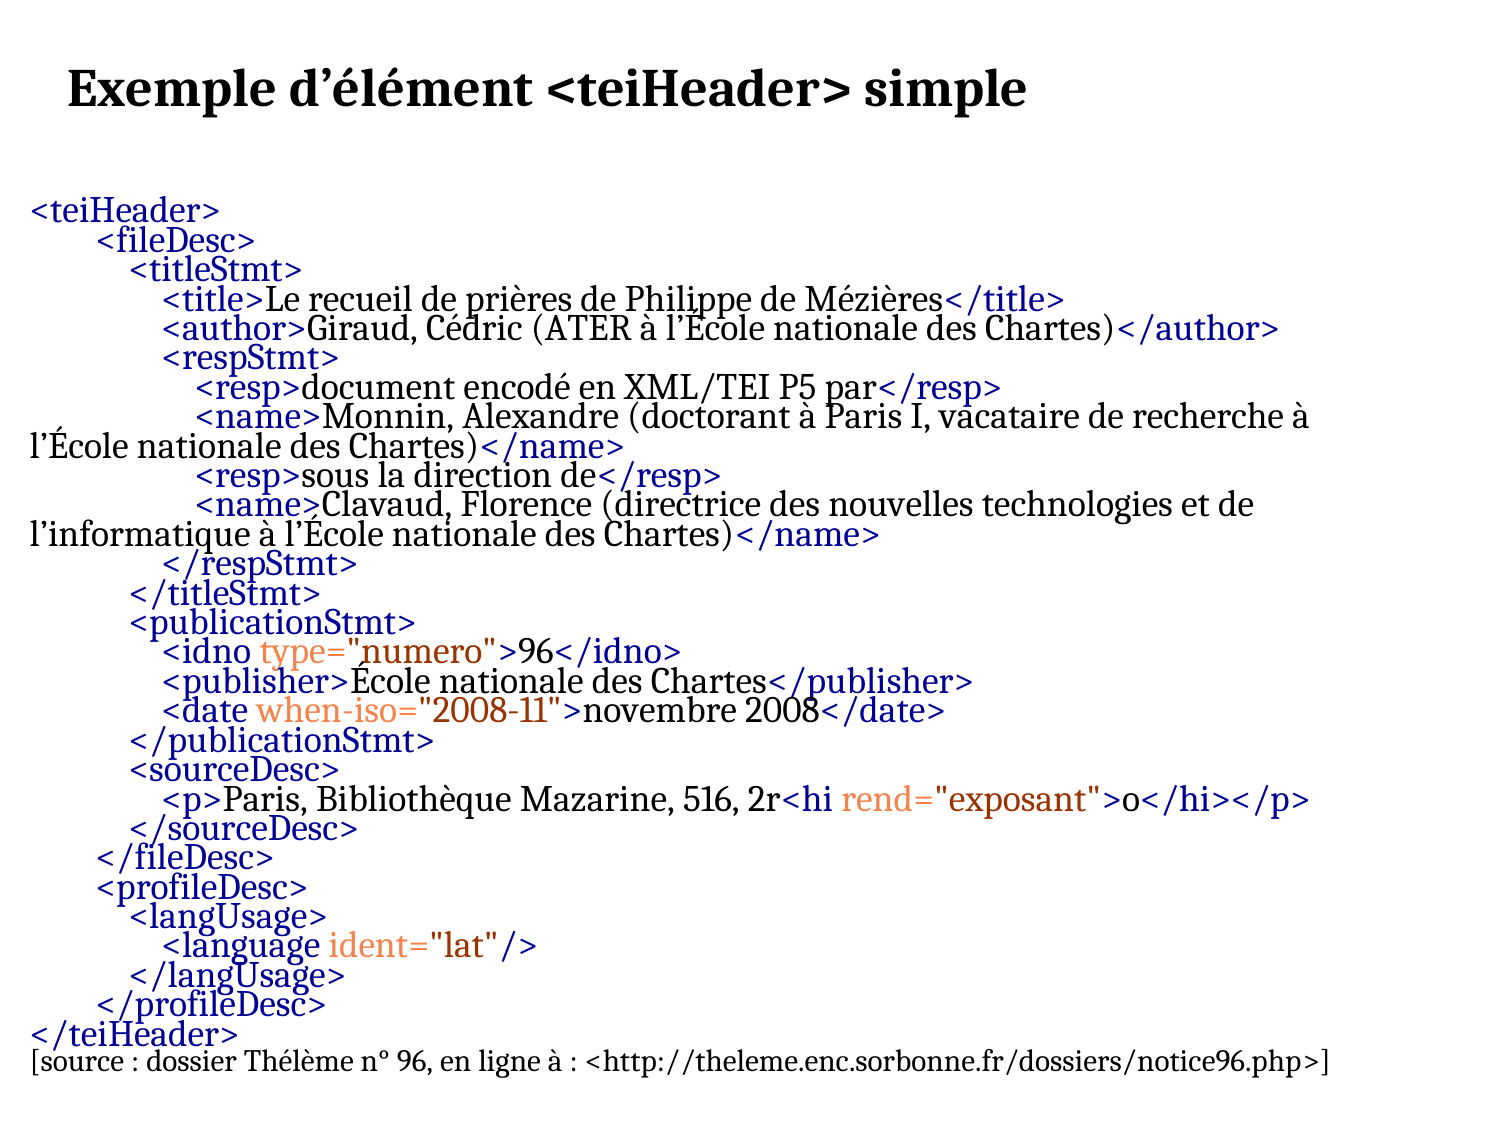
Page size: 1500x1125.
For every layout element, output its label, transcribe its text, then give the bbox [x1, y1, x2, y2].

title Exemple d’élément <teiHeader> simple [67, 0, 1418, 178]
subtitle <teiHeader> <fileDesc> <titleStmt> <title>Le recueil de prières de Philippe de Mézières</title> <author>Giraud, Cédric (ATER à l’École nationale des Chartes)</author> <respStmt> <resp>document encodé en XML/TEI P5 par</resp> <name>Monnin, Alexandre (doctorant à Paris I, vacataire de recherche à l’École nationale des Chartes)</name> <resp>sous la direction de</resp> <name>Clavaud, Florence (directrice des nouvelles technologies et de l’informatique à l’École nationale des Chartes)</name> </respStmt> </titleStmt> <publicationStmt> <idno type="numero">96</idno> <publisher>École nationale des Chartes</publisher> <date when-iso="2008-11">novembre 2008</date> </publicationStmt> <sourceDesc> <p>Paris, Bibliothèque Mazarine, 516, 2r<hi rend="exposant">o</hi></p> </sourceDesc> </fileDesc> <profileDesc> <langUsage> <language ident="lat"/> </langUsage> </profileDesc> </teiHeader> [source : dossier Thélème n° 96, en ligne à : <http://theleme.enc.sorbonne.fr/dossiers/notice96.php>] [29, 118, 1380, 1125]
